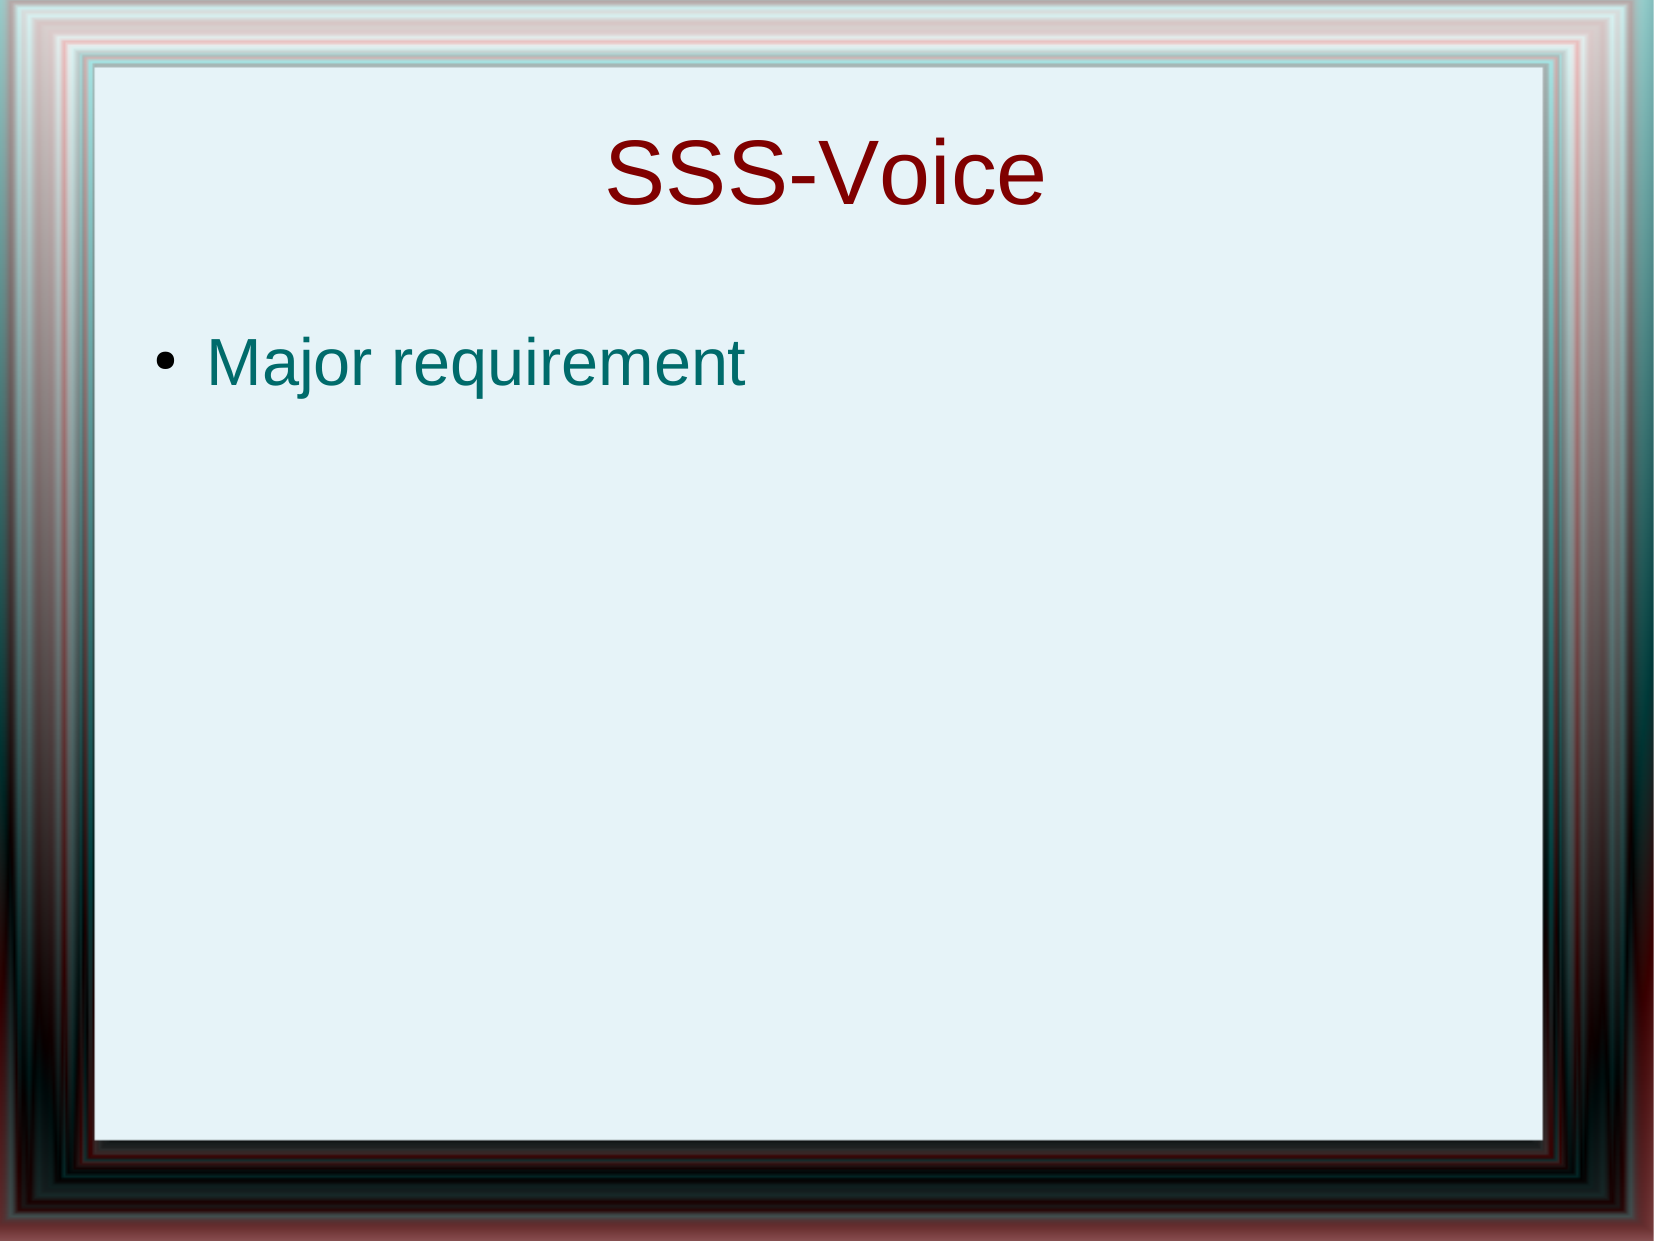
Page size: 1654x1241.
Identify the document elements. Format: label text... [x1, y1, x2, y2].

title SSS-Voice [118, 88, 1536, 257]
picture [0, 0, 1654, 1241]
list Major requirement [118, 324, 1506, 945]
